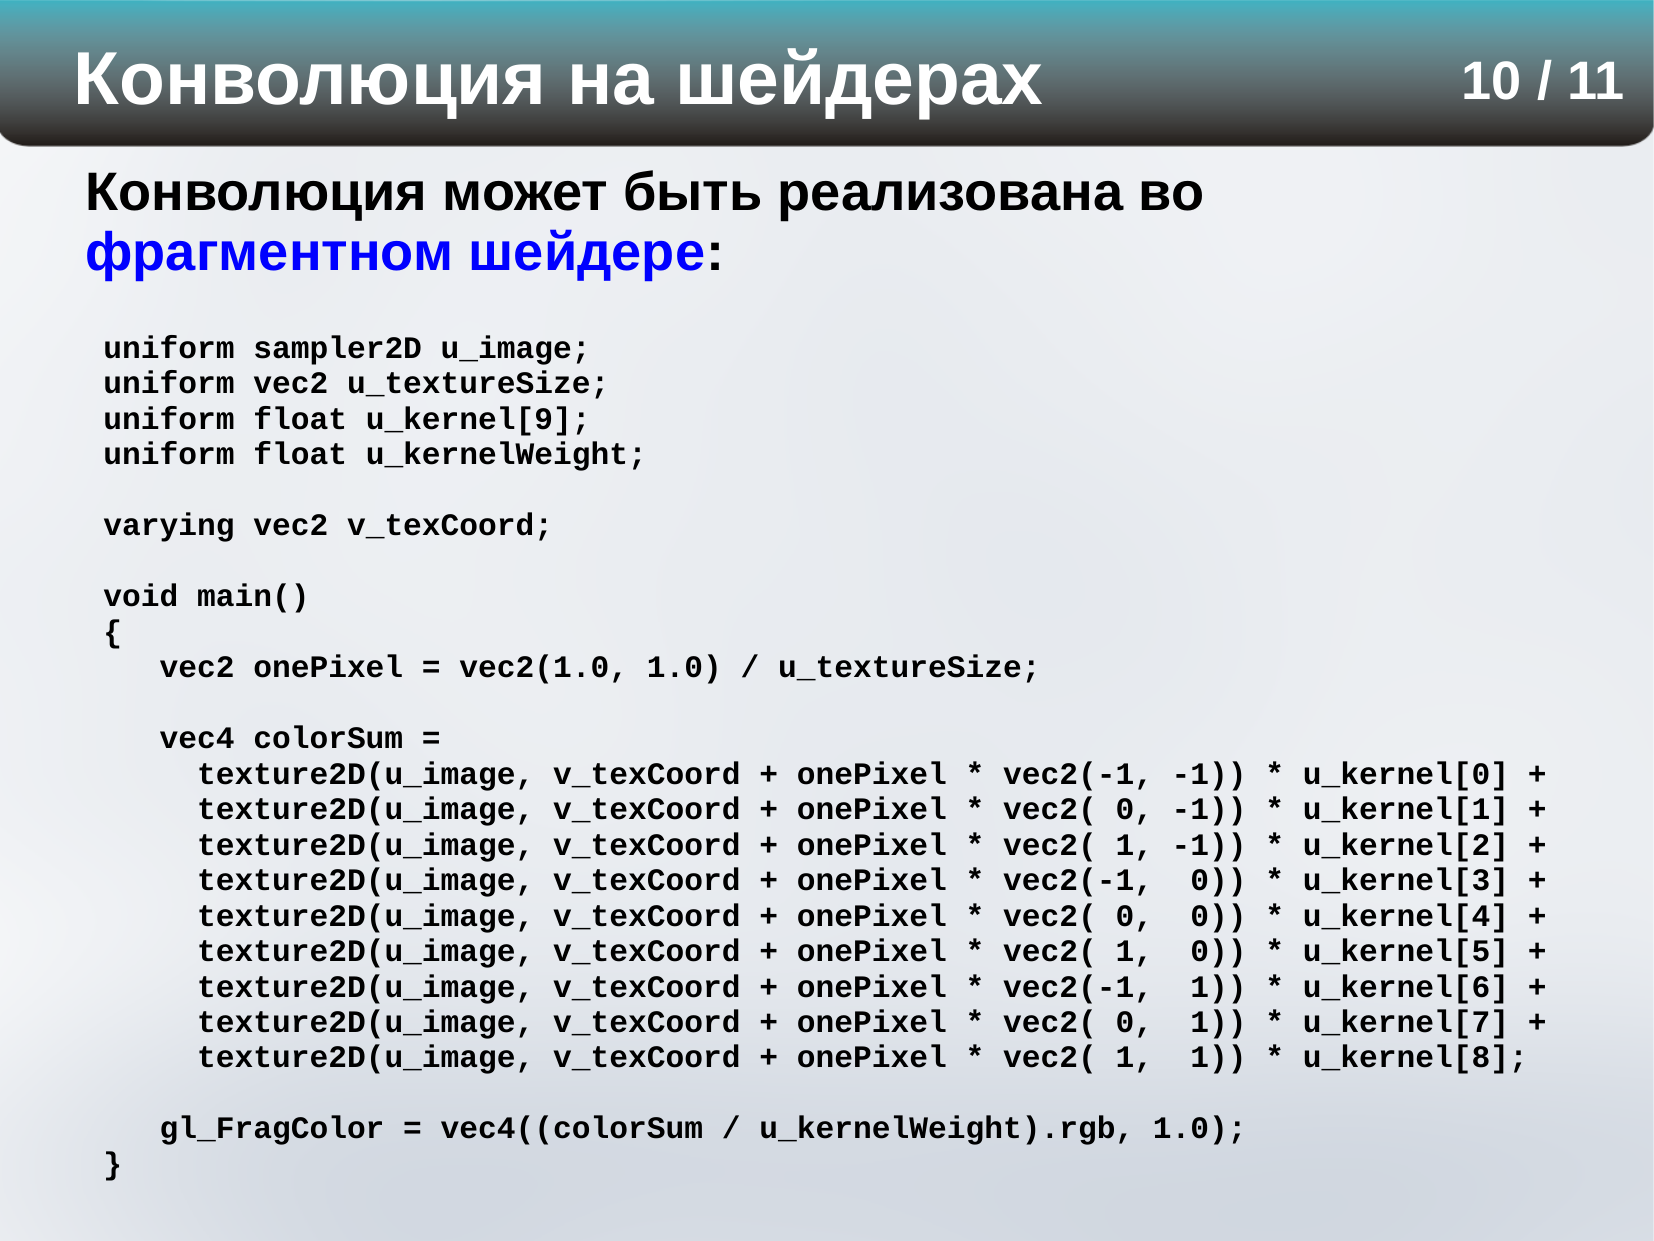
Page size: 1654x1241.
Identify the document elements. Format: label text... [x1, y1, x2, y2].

text_box Конволюция может быть реализована во фрагментном шейдере: [70, 153, 1595, 351]
text_box 7 / 11 [1446, 42, 1654, 179]
text_box Конволюция на шейдерах [59, 29, 1418, 129]
picture [0, 0, 1654, 1241]
text_box uniform sampler2D u_image; uniform vec2 u_textureSize; uniform float u_kernel[9]; uniform float u_kernelWeight; varying vec2 v_texCoord; void main() { vec2 onePixel = vec2(1.0, 1.0) / u_textureSize; vec4 colorSum = texture2D(u_image, v_texCoord + onePixel * vec2(-1, -1)) * u_kernel[0] + texture2D(u_image, v_texCoord + onePixel * vec2( 0, -1)) * u_kernel[1] + texture2D(u_image, v_texCoord + onePixel * vec2( 1, -1)) * u_kernel[2] + texture2D(u_image, v_texCoord + onePixel * vec2(-1, 0)) * u_kernel[3] + texture2D(u_image, v_texCoord + onePixel * vec2( 0, 0)) * u_kernel[4] + texture2D(u_image, v_texCoord + onePixel * vec2( 1, 0)) * u_kernel[5] + texture2D(u_image, v_texCoord + onePixel * vec2(-1, 1)) * u_kernel[6] + texture2D(u_image, v_texCoord + onePixel * vec2( 0, 1)) * u_kernel[7] + texture2D(u_image, v_texCoord + onePixel * vec2( 1, 1)) * u_kernel[8]; gl_FragColor = vec4((colorSum / u_kernelWeight).rgb, 1.0); } [88, 324, 1625, 1192]
